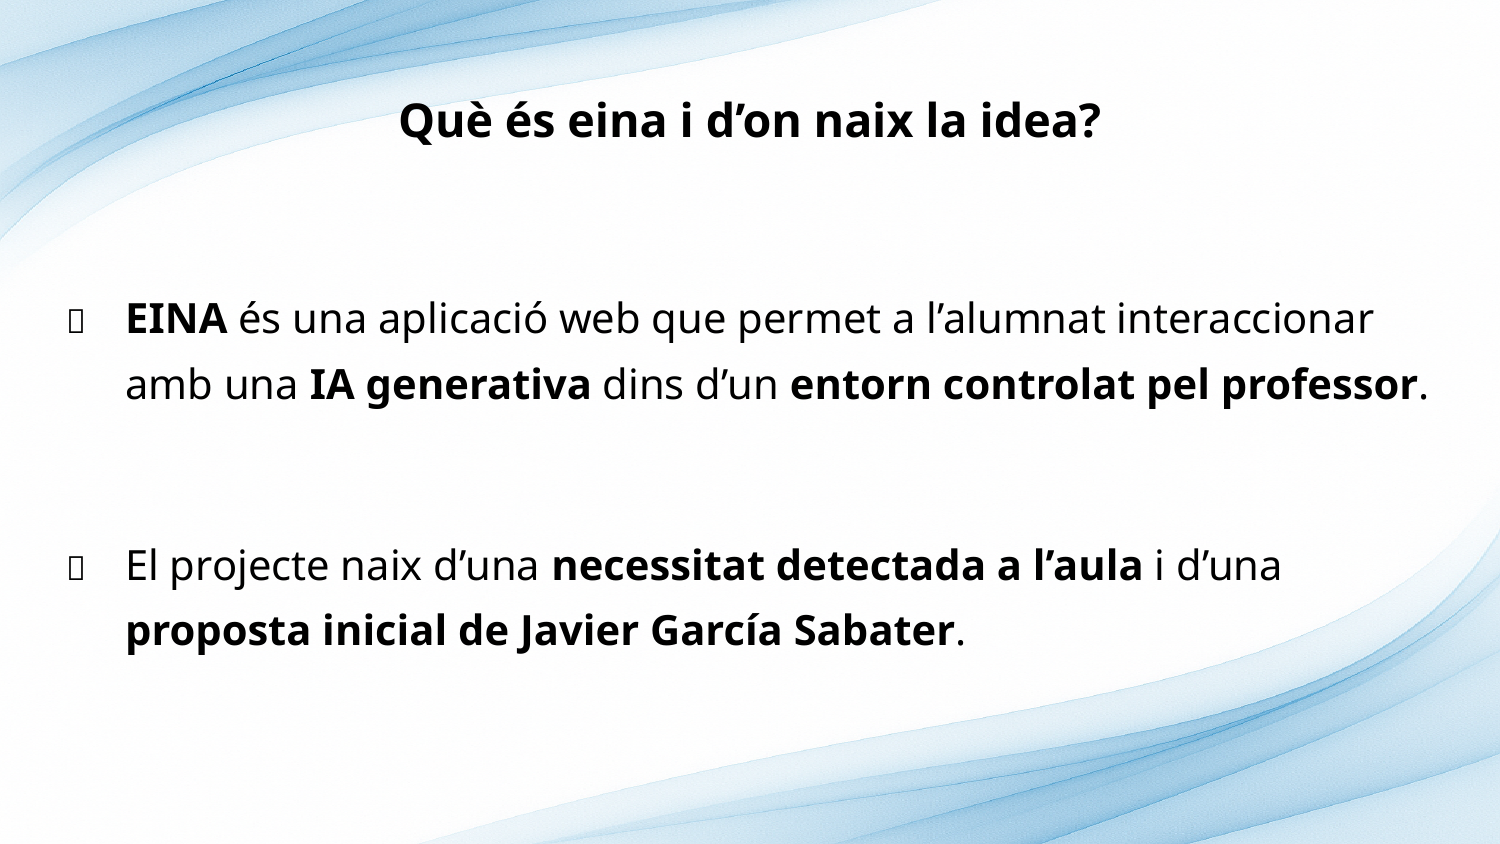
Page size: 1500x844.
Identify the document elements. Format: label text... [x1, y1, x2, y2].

list 🔹 EINA és una aplicació web que permet a l’alumnat interaccionar amb una IA generativa dins d’un entorn controlat pel professor. 🔹 El projecte naix d’una necessitat detectada a l’aula i d’una proposta inicial de Javier García Sabater. [51, 189, 1449, 750]
picture [0, 0, 1500, 844]
title Què és eina i d’on naix la idea? [51, 72, 1449, 167]
